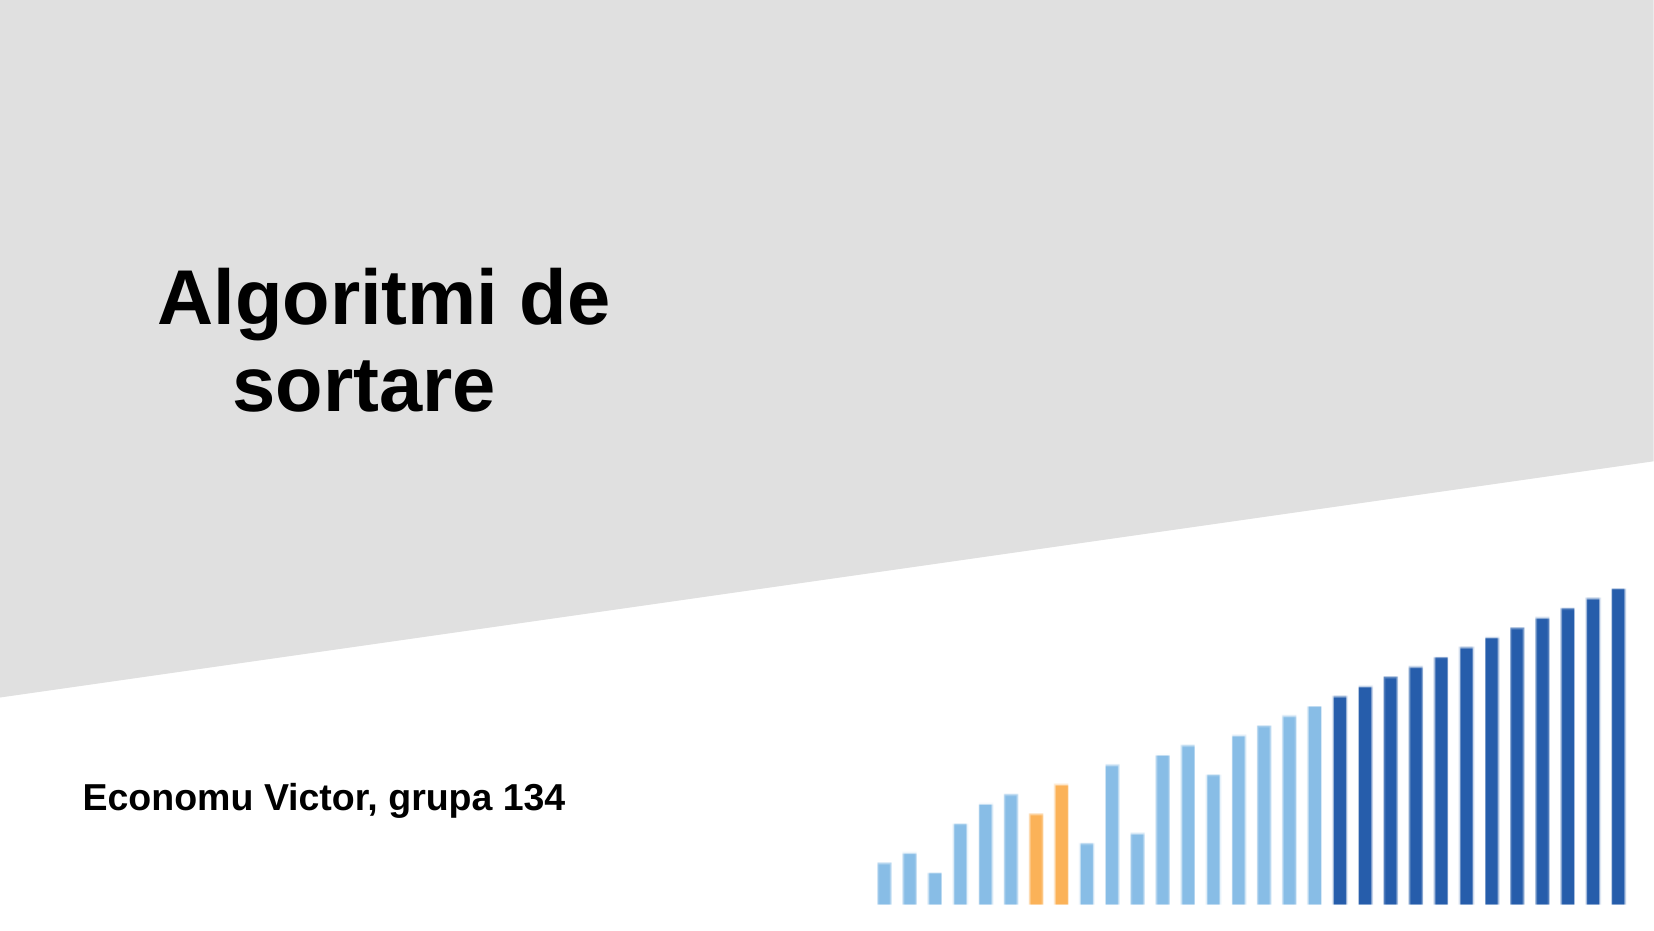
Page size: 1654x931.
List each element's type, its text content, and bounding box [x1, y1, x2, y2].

picture [870, 584, 1634, 912]
title Algoritmi de sortare Economu Victor, grupa 134 [82, 142, 661, 931]
